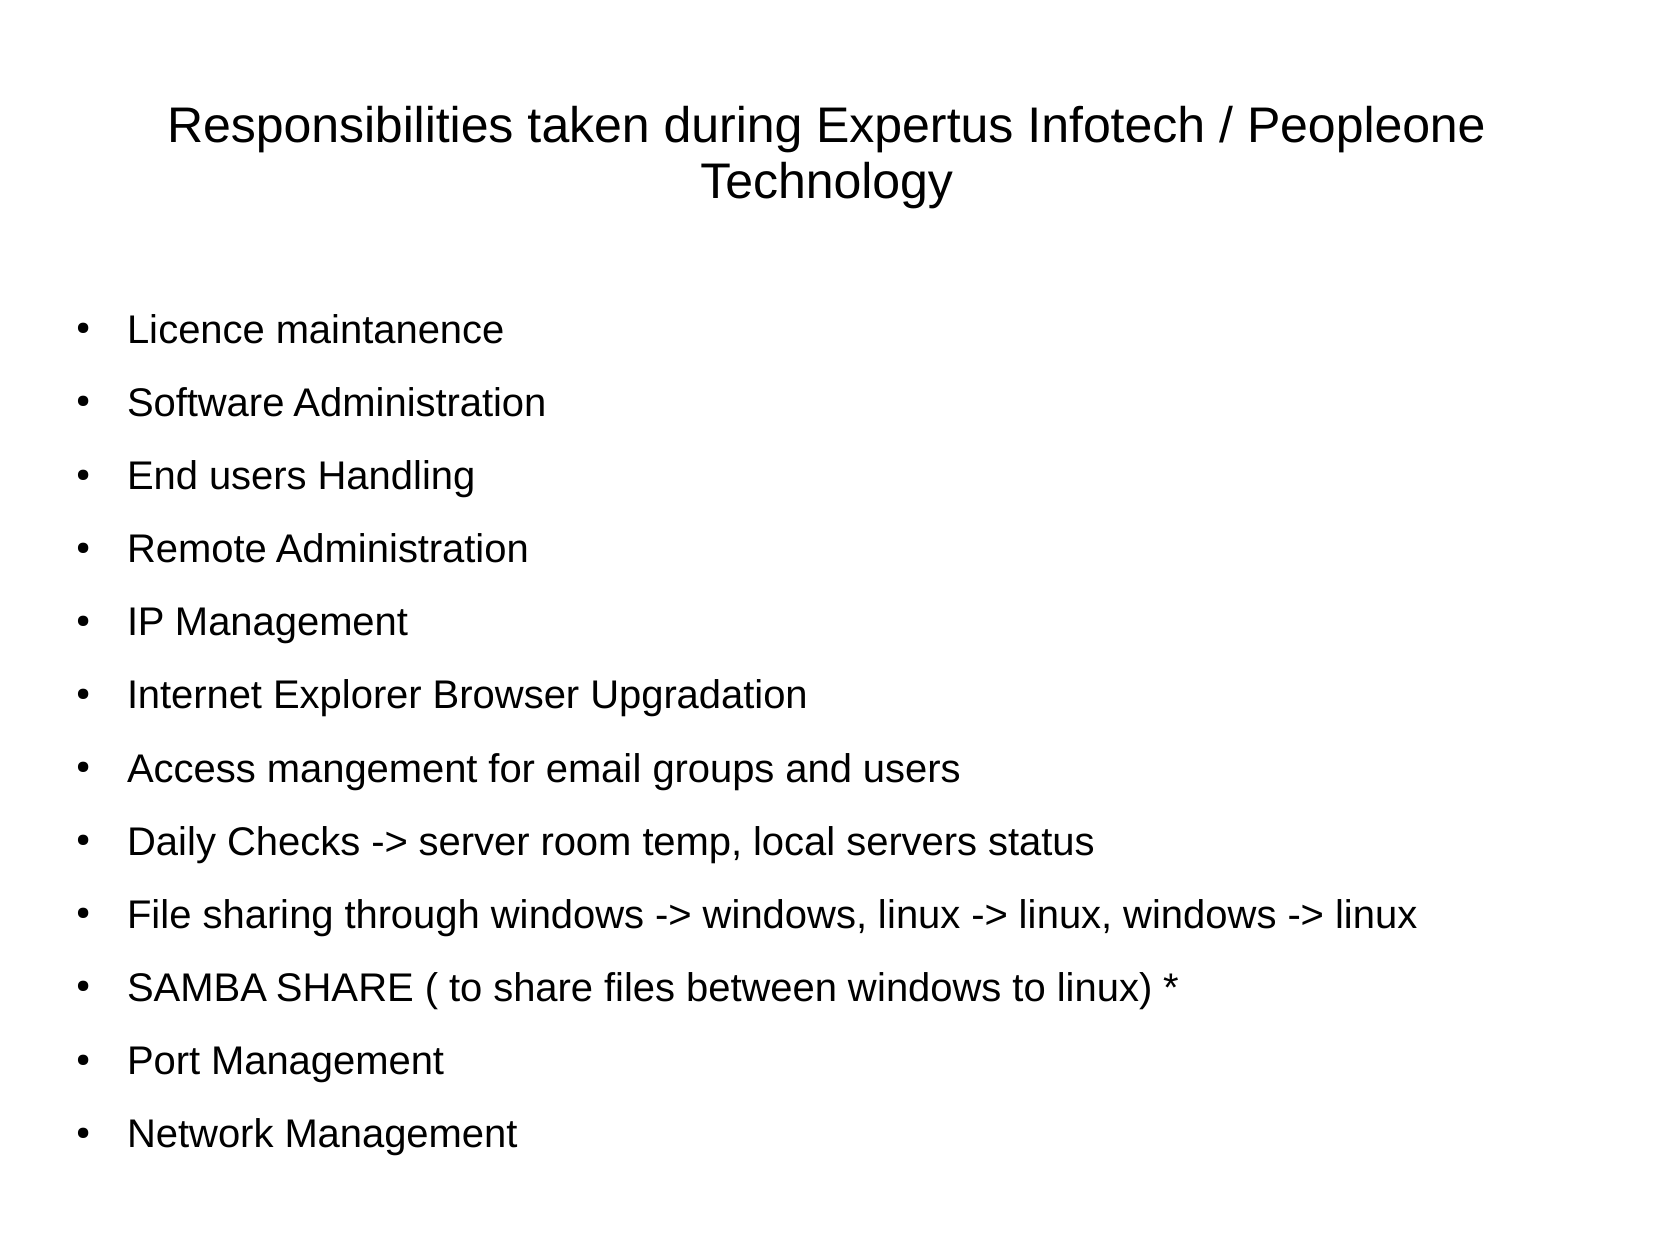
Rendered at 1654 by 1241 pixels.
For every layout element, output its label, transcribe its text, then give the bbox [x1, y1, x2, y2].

title Responsibilities taken during Expertus Infotech / Peopleone Technology [82, 49, 1571, 257]
list Licence maintanence Software Administration End users Handling Remote Administration IP Management Internet Explorer Browser Upgradation Access mangement for email groups and users Daily Checks -> server room temp, local servers status File sharing through windows -> windows, linux -> linux, windows -> linux SAMBA SHARE ( to share files between windows to linux) * Port Management Network Management [59, 307, 1548, 1158]
